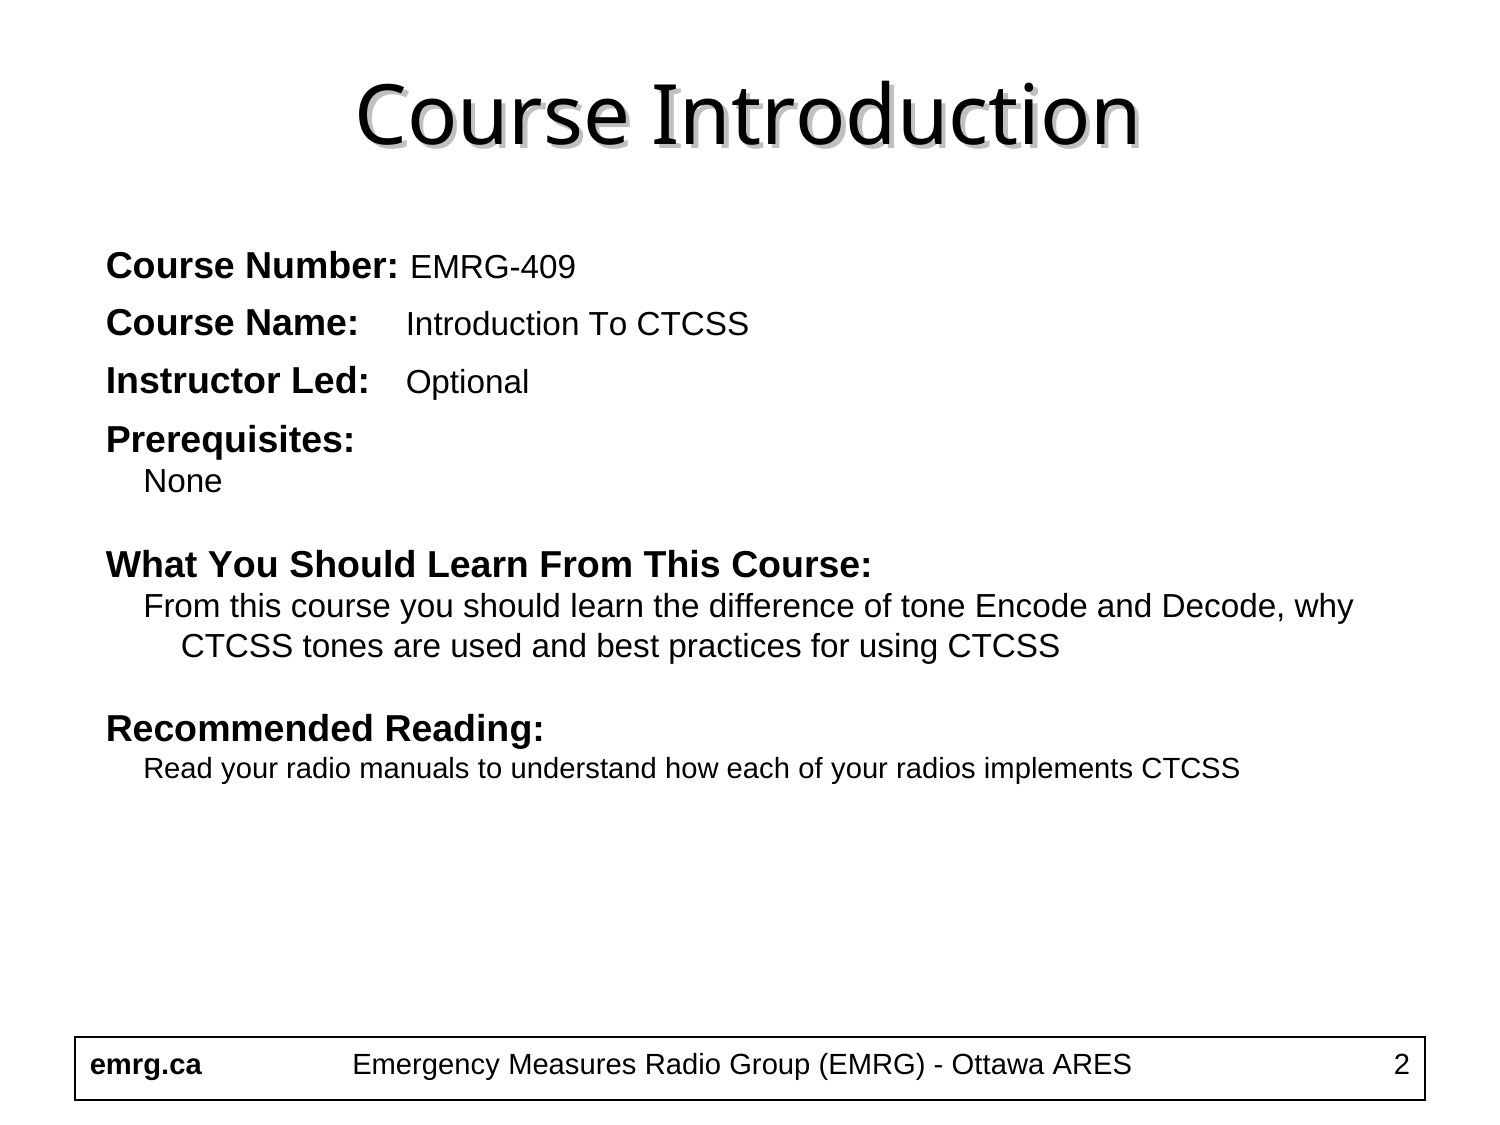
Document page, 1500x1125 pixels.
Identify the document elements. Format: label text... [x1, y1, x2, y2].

text_box Course Introduction [62, 53, 1435, 169]
text_box Course Number: EMRG-409 Course Name: Introduction To CTCSS Instructor Led: Optional Prerequisites: None What You Should Learn From This Course: From this course you should learn the difference of tone Encode and Decode, why CTCSS tones are used and best practices for using CTCSS Recommended Reading: Read your radio manuals to understand how each of your radios implements CTCSS [91, 233, 1405, 828]
text_box <number> [1246, 1037, 1426, 1103]
text_box Emergency Measures Radio Group (EMRG) - Ottawa ARES [247, 1037, 1238, 1103]
